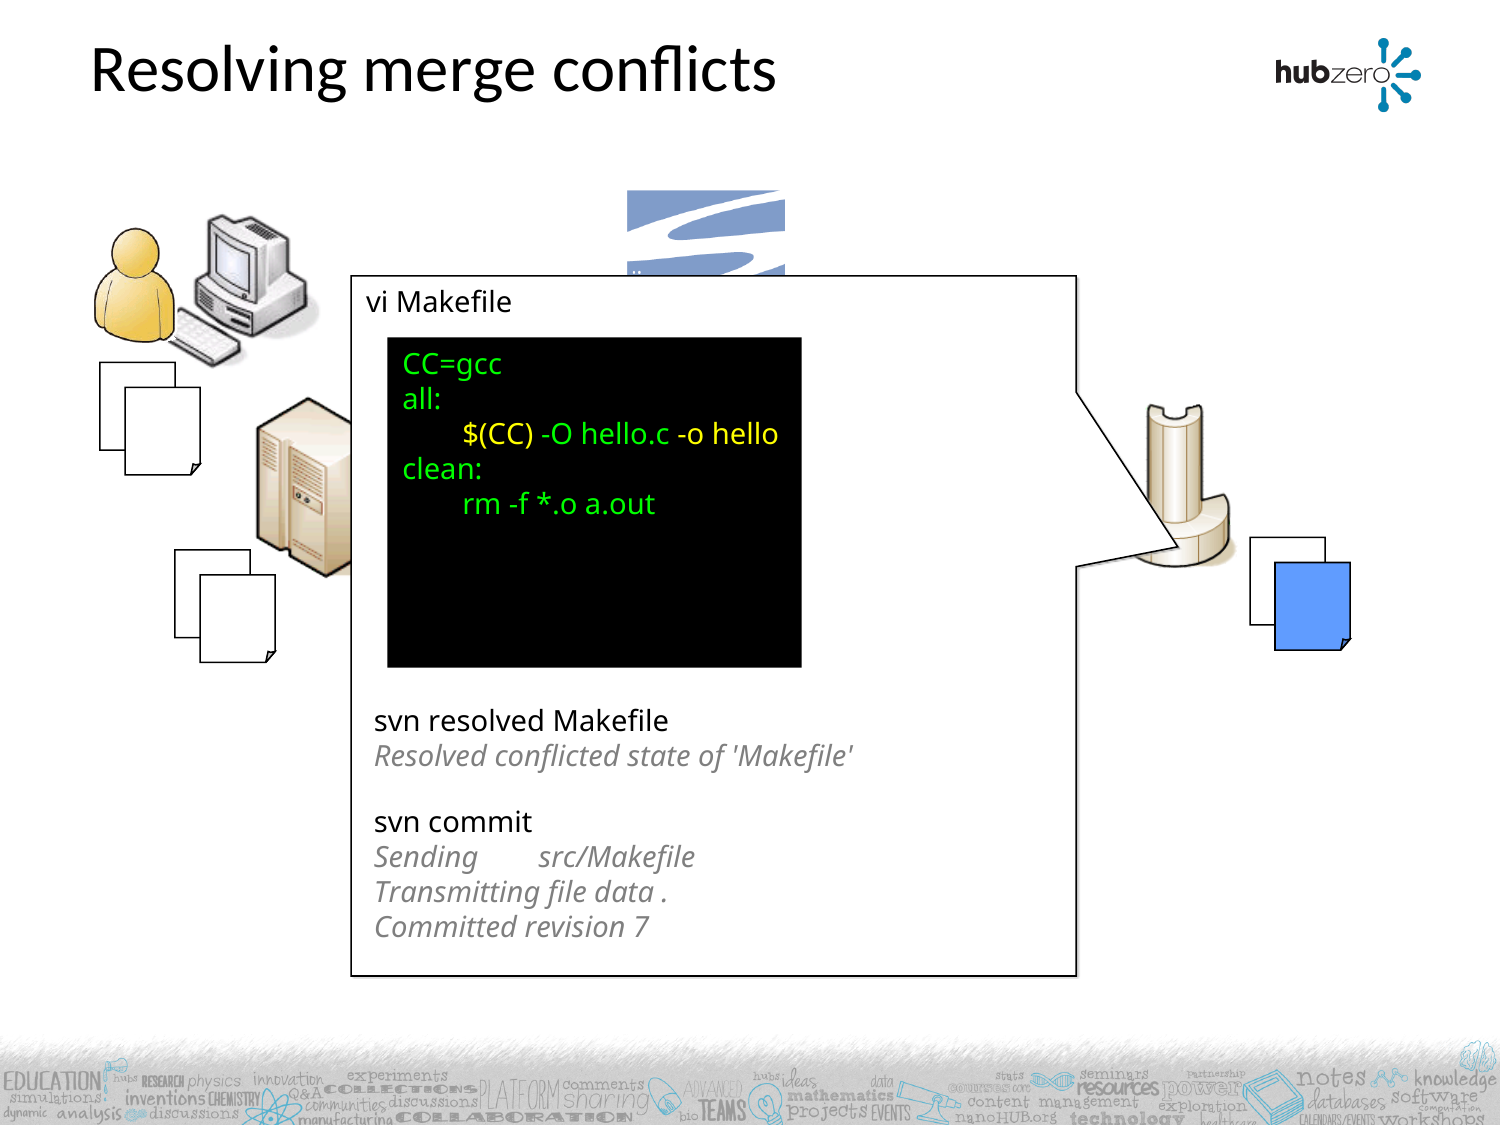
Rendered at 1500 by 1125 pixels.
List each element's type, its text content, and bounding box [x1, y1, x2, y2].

text_box [99, 362, 201, 475]
picture [87, 199, 330, 380]
text_box svn resolved Makefile Resolved conflicted state of 'Makefile' [359, 695, 946, 781]
picture [624, 187, 788, 275]
picture [1272, 35, 1424, 115]
picture [0, 1034, 1500, 1125]
text_box CC=gcc all: $(CC) -O hello.c -o hello clean: rm -f *.o a.out [387, 337, 802, 668]
text_box svn commit Sending src/Makefile Transmitting file data . Committed revision 7 [359, 795, 759, 951]
picture [249, 387, 351, 588]
text_box [174, 549, 276, 663]
picture [1100, 387, 1253, 579]
text_box [1250, 537, 1351, 651]
text_box vi Makefile . [351, 275, 1178, 977]
text_box Resolving merge conflicts [75, 12, 1249, 118]
